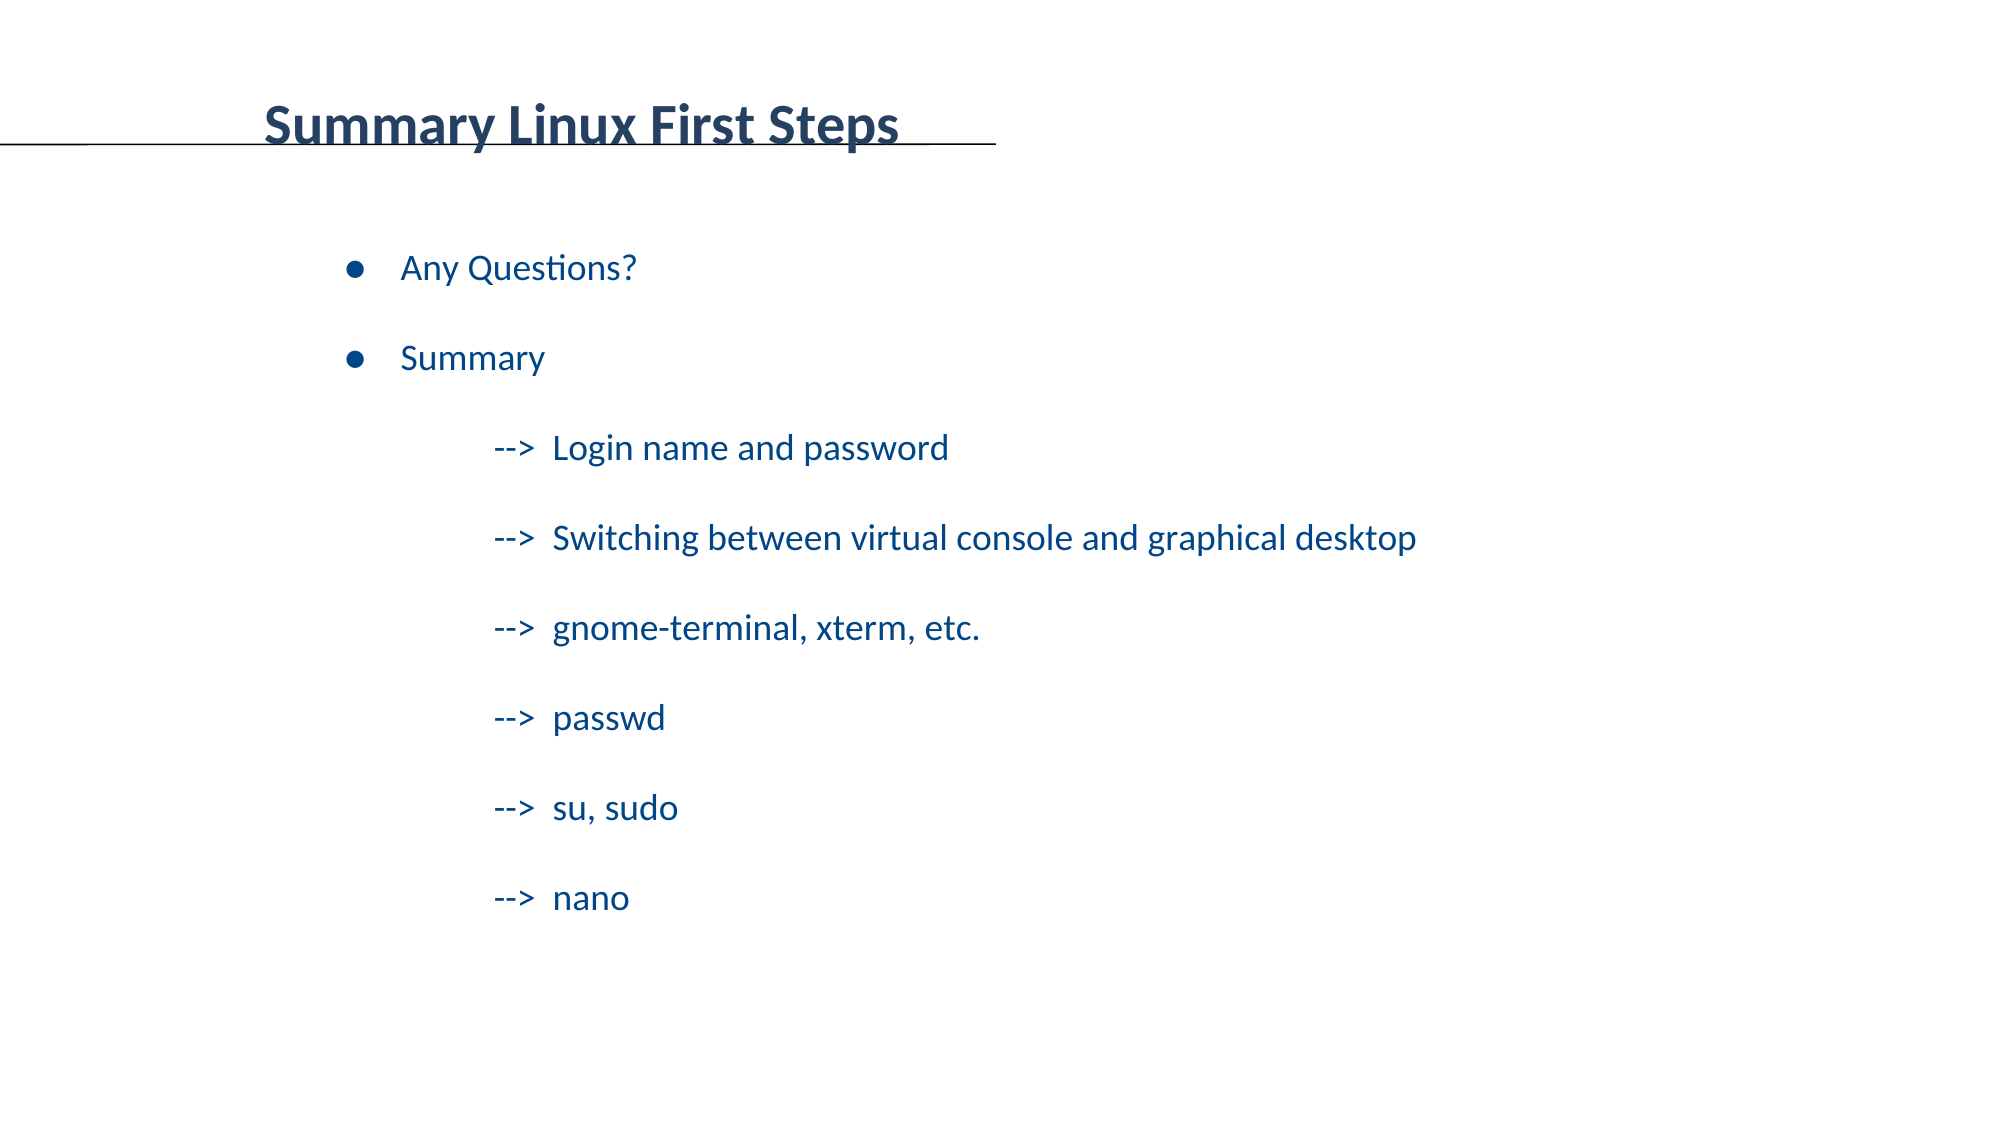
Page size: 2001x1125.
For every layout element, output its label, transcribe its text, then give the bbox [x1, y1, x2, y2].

text_box ● Any Questions? ● Summary --> Login name and password --> Switching between virtual console and graphical desktop --> gnome-terminal, xterm, etc. --> passwd --> su, sudo --> nano [329, 190, 1295, 933]
text_box Summary Linux First Steps [250, 79, 1301, 165]
